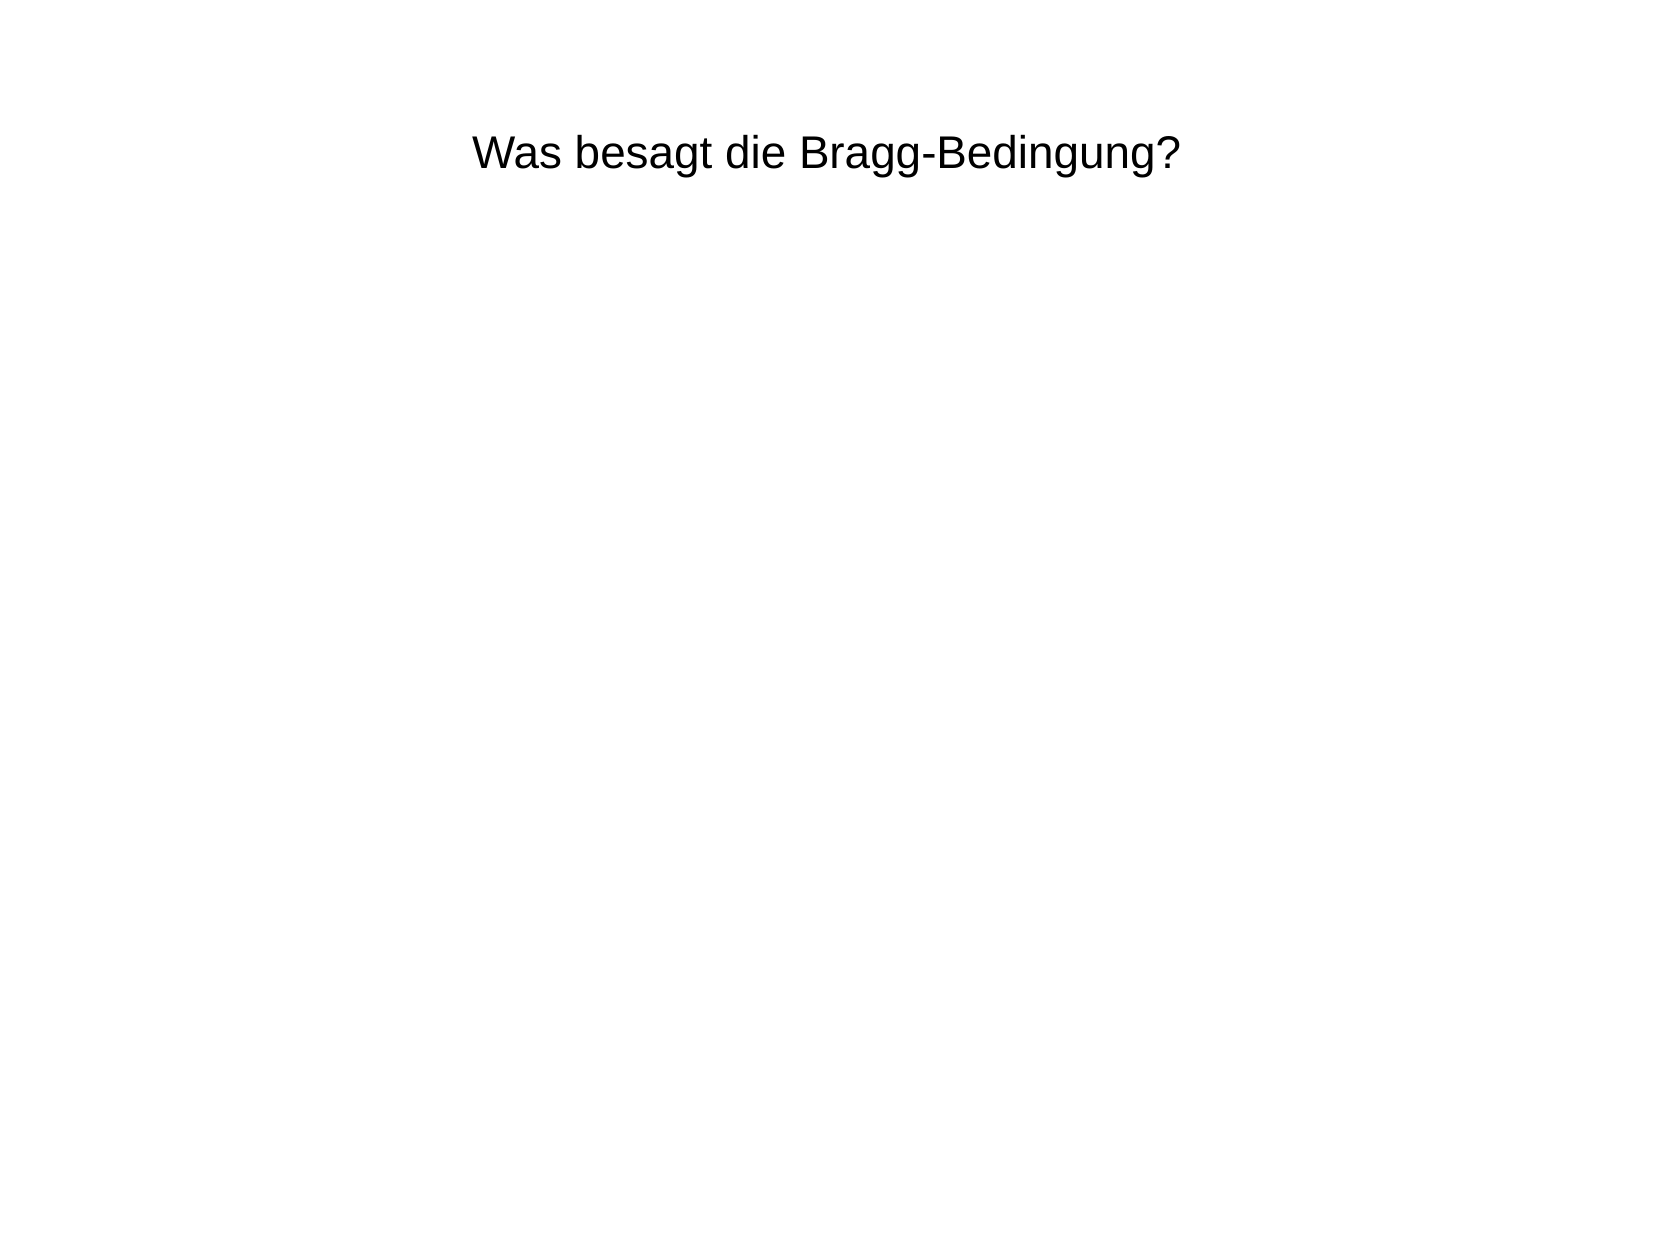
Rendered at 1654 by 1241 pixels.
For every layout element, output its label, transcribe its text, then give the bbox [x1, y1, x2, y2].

title Was besagt die Bragg-Bedingung? [82, 49, 1571, 257]
